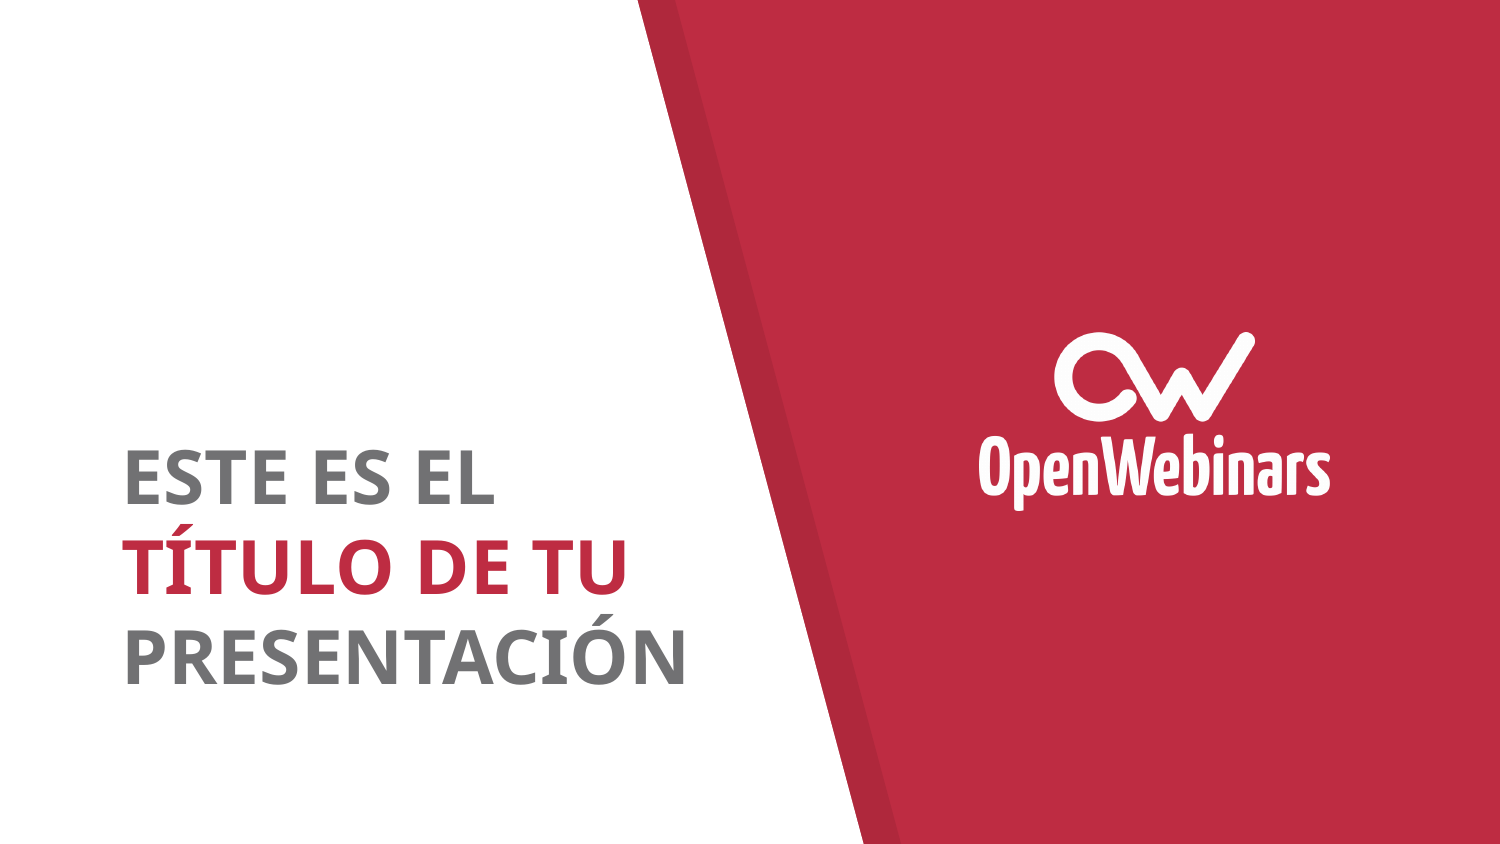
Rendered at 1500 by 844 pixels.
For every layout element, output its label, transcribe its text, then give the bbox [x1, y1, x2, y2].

picture [979, 332, 1330, 512]
title ESTE ES EL TÍTULO DE TU PRESENTACIÓN [106, 520, 801, 715]
